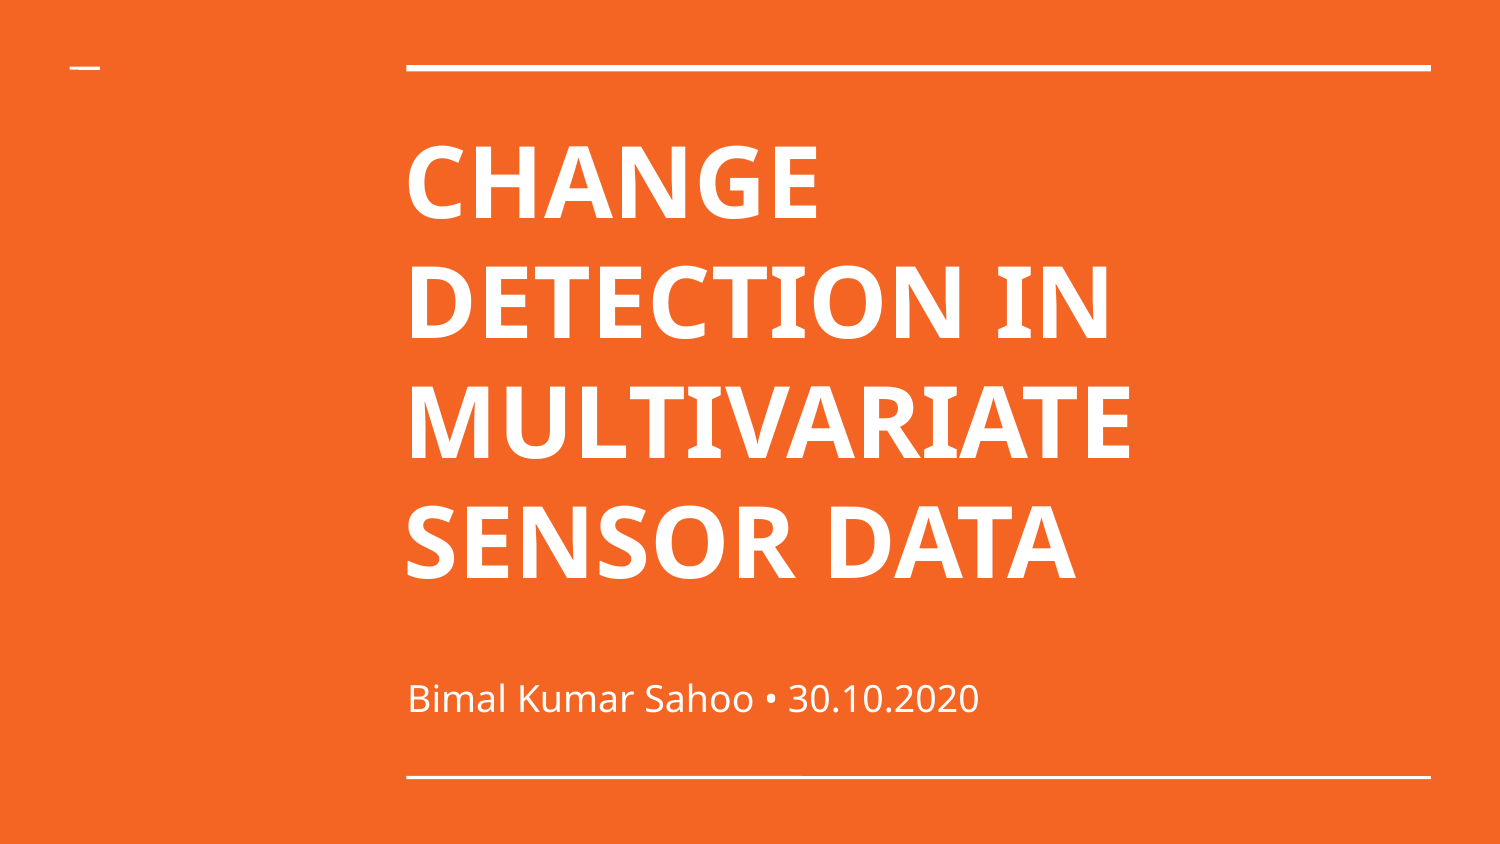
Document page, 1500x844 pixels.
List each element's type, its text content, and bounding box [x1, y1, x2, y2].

subtitle Bimal Kumar Sahoo • 30.10.2020 [392, 531, 1431, 735]
title CHANGE DETECTION IN MULTIVARIATE SENSOR DATA [389, 103, 1428, 357]
